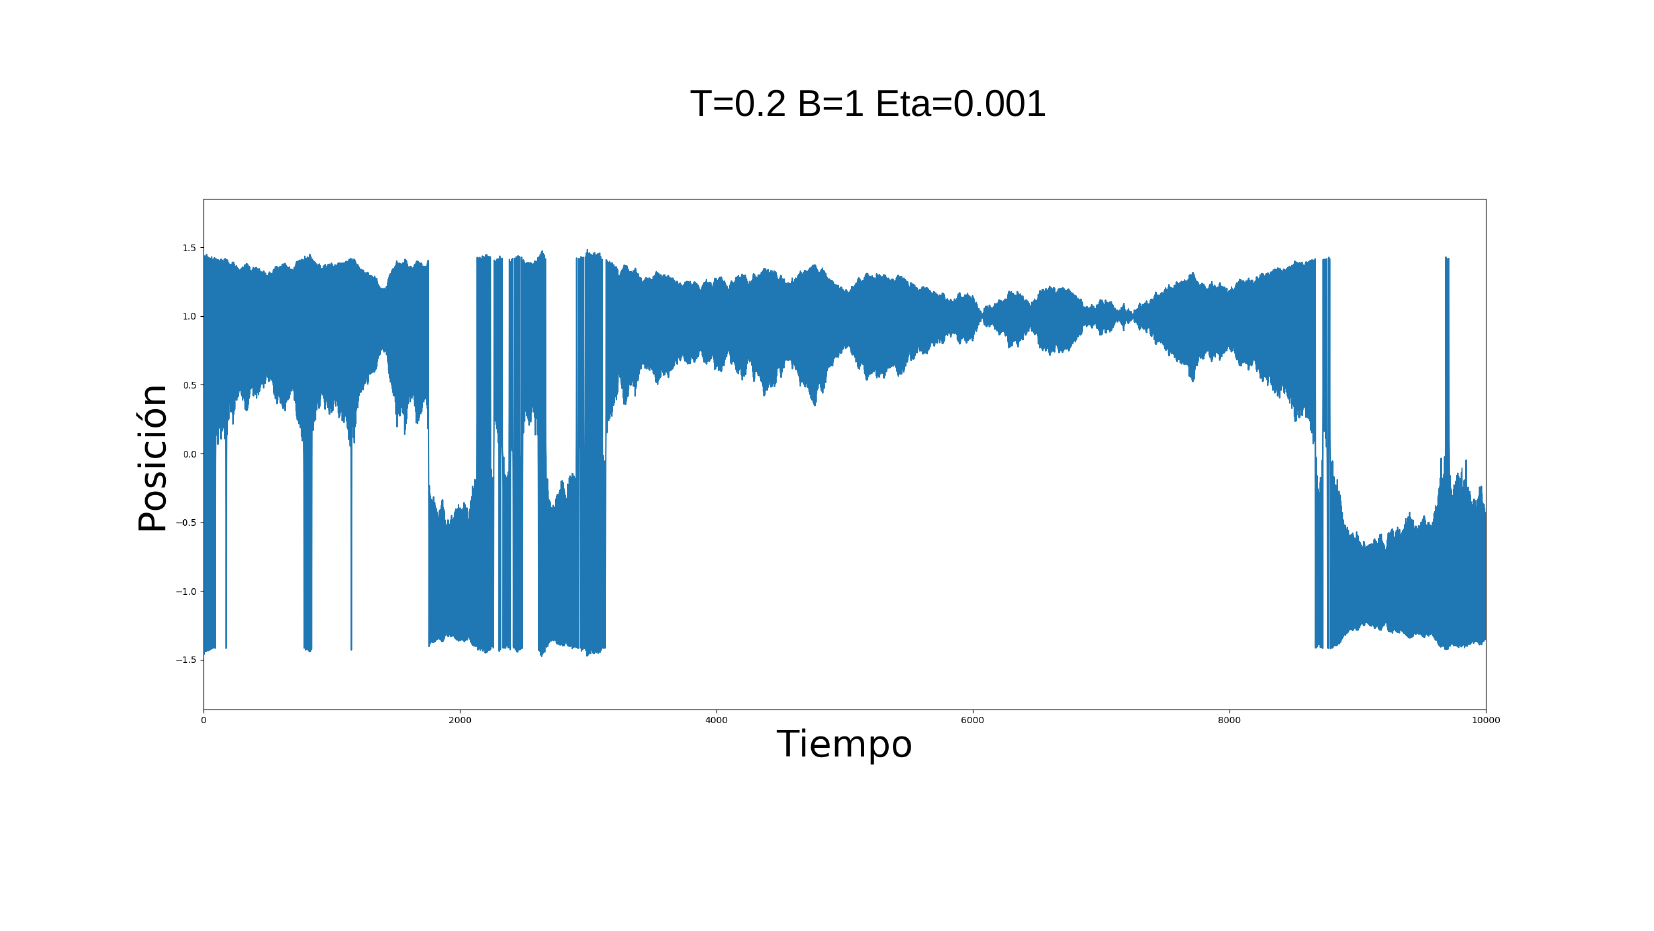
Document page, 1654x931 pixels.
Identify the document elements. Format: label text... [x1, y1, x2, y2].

picture [0, 119, 1651, 782]
text_box T=0.2 B=1 Eta=0.001 [675, 75, 1063, 132]
